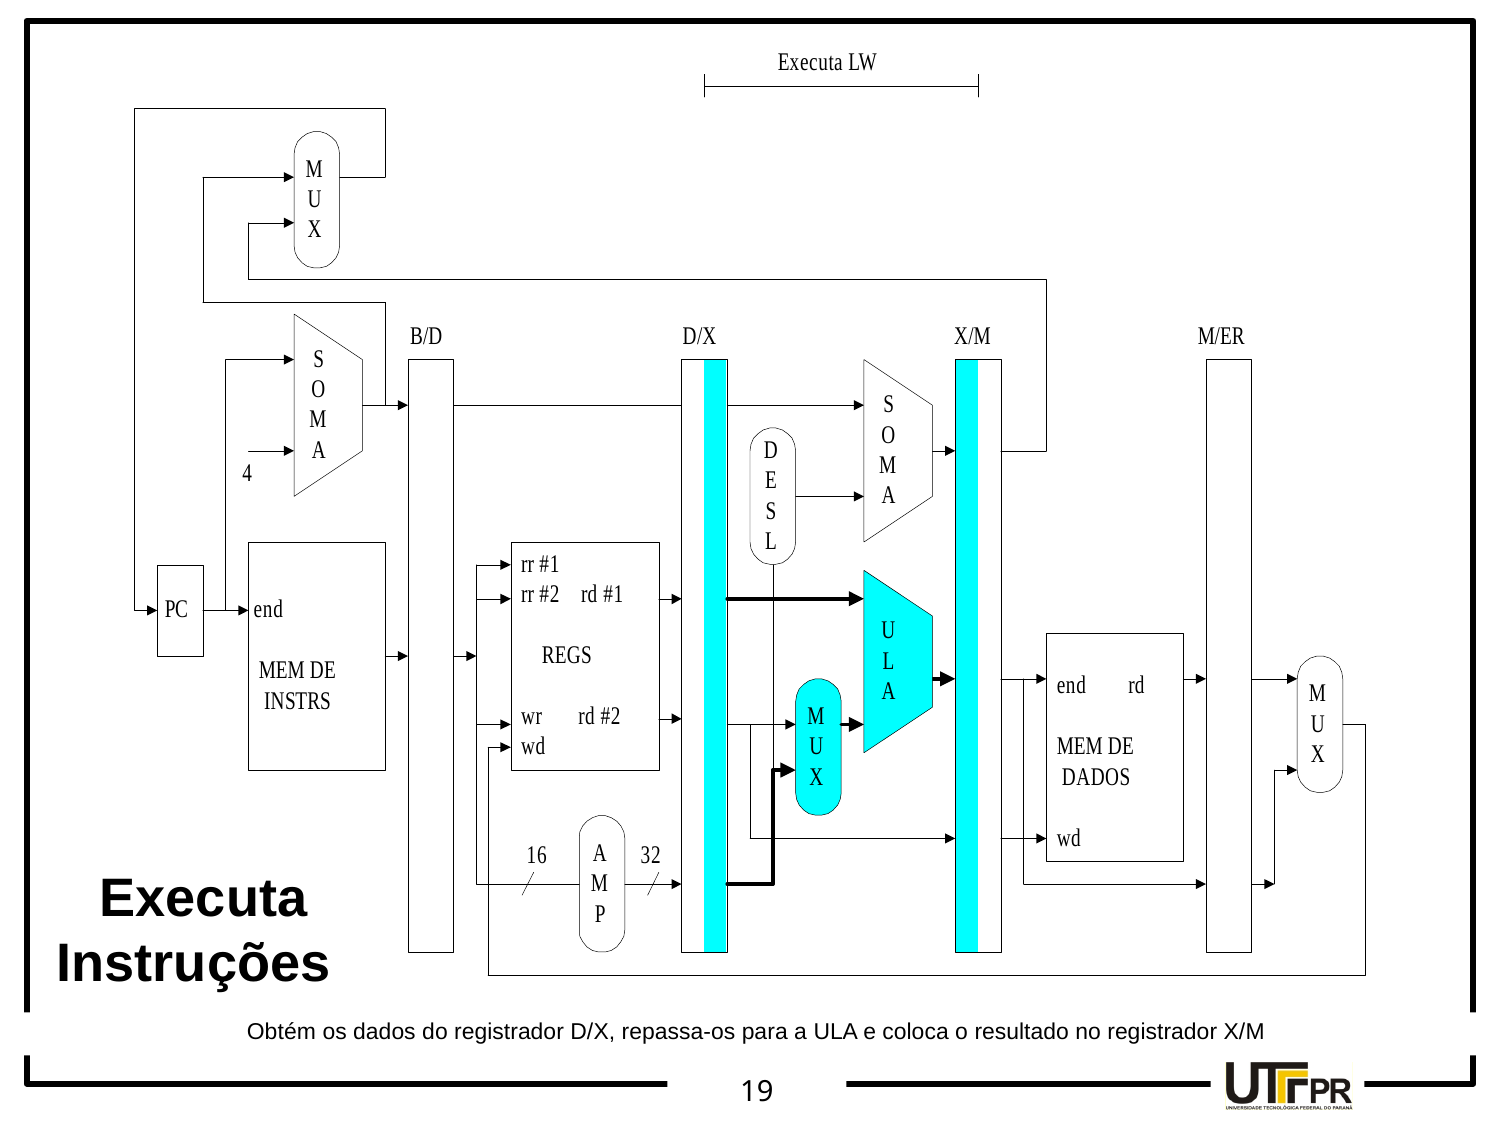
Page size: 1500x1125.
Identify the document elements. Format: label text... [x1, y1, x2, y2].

picture [1225, 1062, 1353, 1110]
title Executa Instruções [37, 849, 351, 1000]
chart [79, 41, 1421, 1002]
list Obtém os dados do registrador D/X, repassa-os para a ULA e coloca o resultado no registrador X/M [12, 1012, 1500, 1056]
